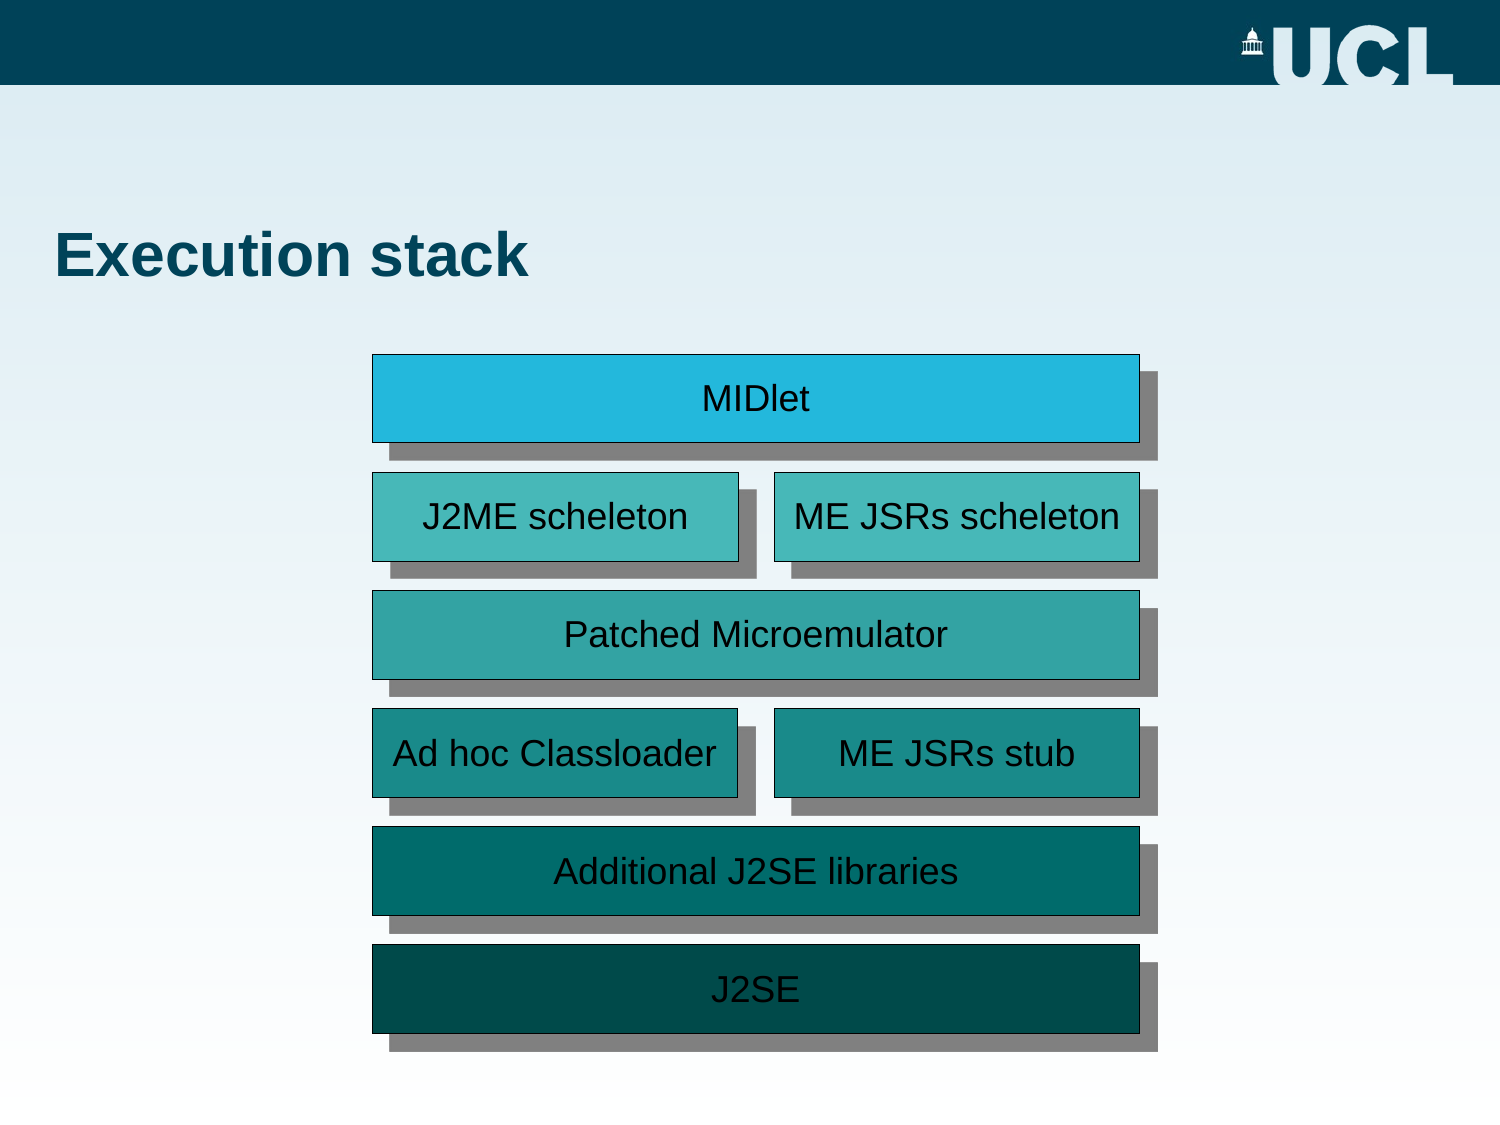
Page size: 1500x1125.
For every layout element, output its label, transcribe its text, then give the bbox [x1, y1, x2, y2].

text_box J2SE [372, 944, 1140, 1034]
picture [1409, 28, 1453, 85]
text_box ME JSRs scheleton [774, 472, 1140, 562]
picture [1240, 28, 1263, 55]
picture [1274, 28, 1330, 85]
text_box Patched Microemulator [372, 590, 1140, 680]
text_box J2ME scheleton [372, 472, 739, 562]
picture [1338, 25, 1398, 85]
text_box ME JSRs stub [774, 708, 1140, 798]
text_box Additional J2SE libraries [372, 826, 1140, 916]
text_box MIDlet [372, 354, 1140, 443]
title Execution stack [54, 148, 1447, 362]
text_box Ad hoc Classloader [372, 708, 738, 798]
